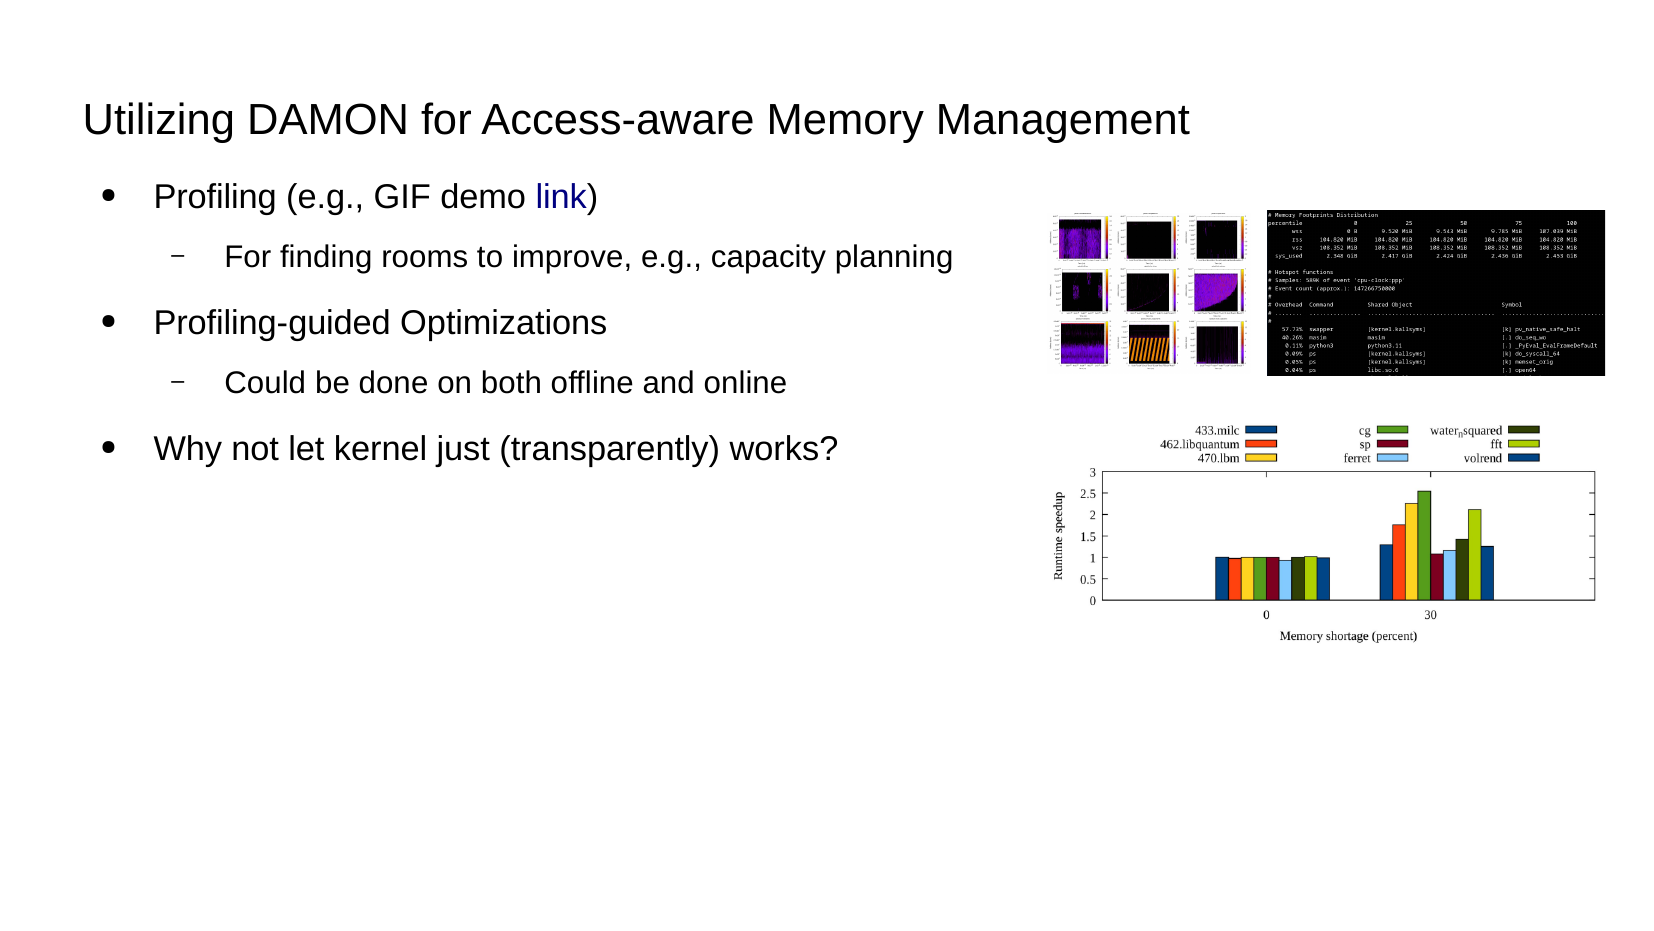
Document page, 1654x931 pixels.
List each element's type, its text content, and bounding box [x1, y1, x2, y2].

picture [1050, 419, 1606, 646]
title Utilizing DAMON for Access-aware Memory Management [82, 81, 1571, 157]
picture [1267, 210, 1606, 376]
list Profiling (e.g., GIF demo link) For finding rooms to improve, e.g., capacity planning Profiling-guided Optimizations Could be done on both offline and online Why not let kernel just (transparently) works? [82, 177, 1571, 833]
picture [1047, 213, 1251, 374]
